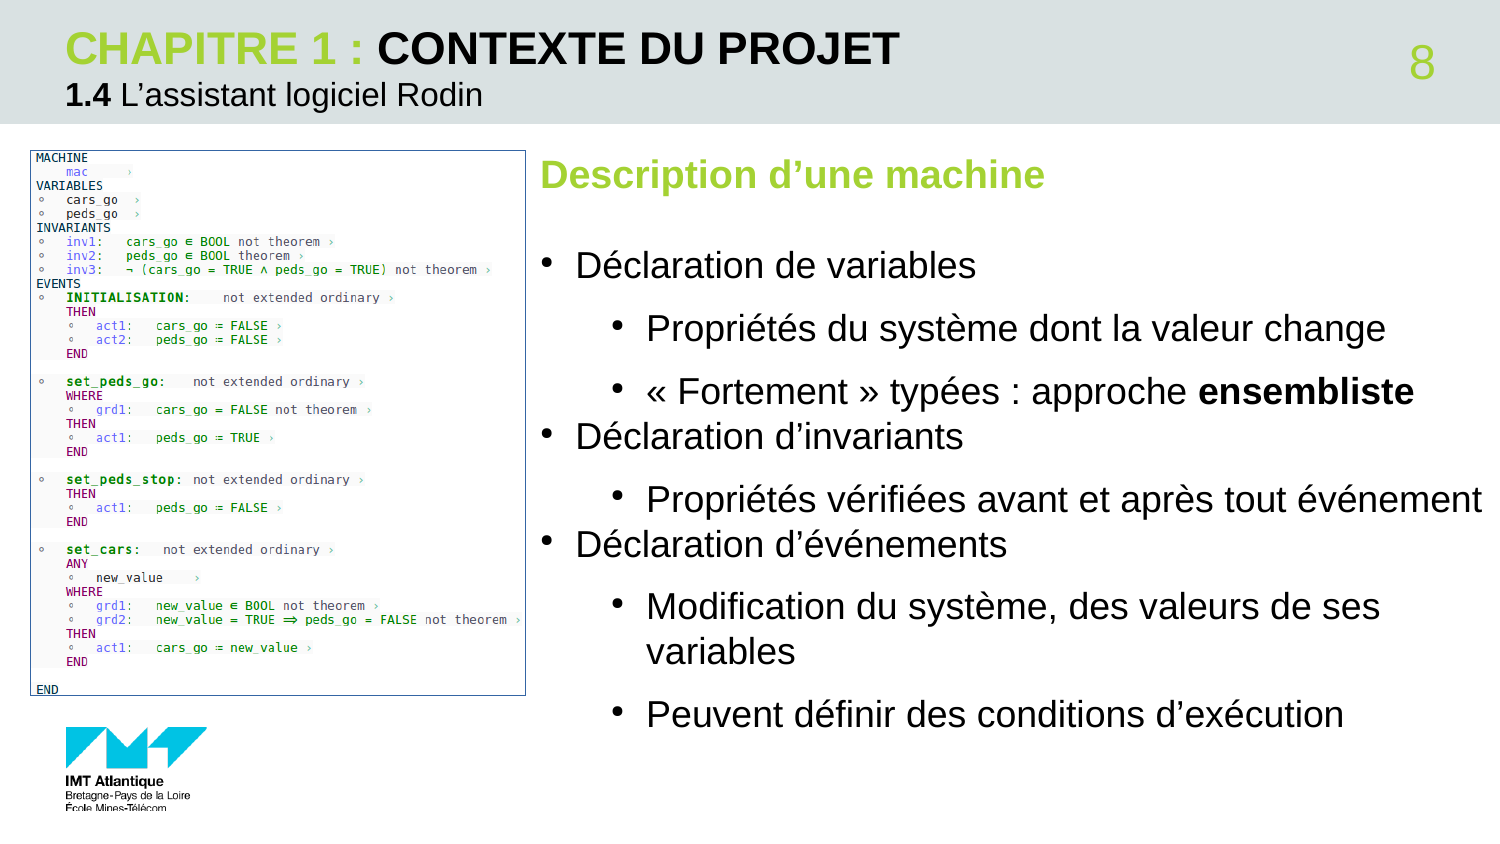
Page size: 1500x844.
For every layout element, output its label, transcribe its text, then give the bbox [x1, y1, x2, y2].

title CHAPITRE 1 : Contexte du projet [64, 0, 1252, 72]
list Description d’une machine Déclaration de variables Propriétés du système dont la valeur change « Fortement » typées : approche ensembliste Déclaration d’invariants Propriétés vérifiées avant et après tout événement Déclaration d’événements Modification du système, des valeurs de ses variables Peuvent définir des conditions d’exécution [540, 148, 1486, 691]
slide_number <number> [1251, 35, 1437, 85]
picture [30, 149, 526, 696]
list 1.4 L’assistant logiciel Rodin [64, 72, 1252, 118]
